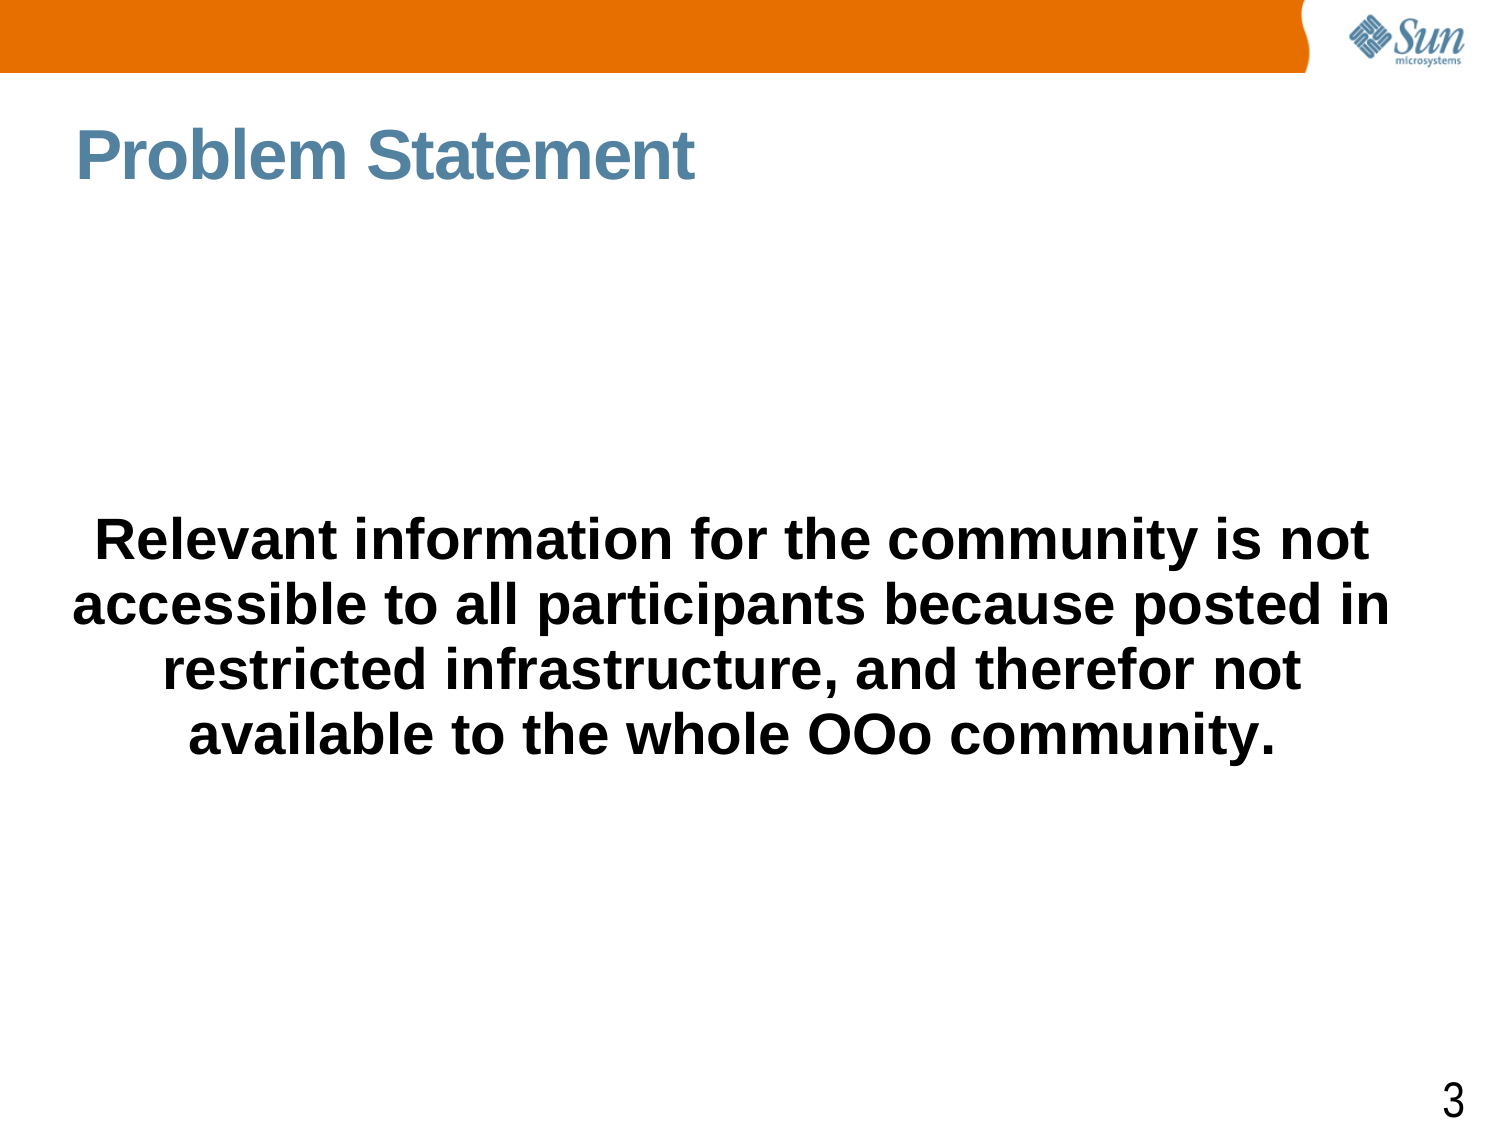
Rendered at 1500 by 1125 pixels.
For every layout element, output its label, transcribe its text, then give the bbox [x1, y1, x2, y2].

subtitle Relevant information for the community is not accessible to all participants because posted in restricted infrastructure, and therefor not available to the whole OOo community. [64, 257, 1402, 1017]
title Problem Statement [75, 122, 1438, 228]
picture [0, 0, 1500, 73]
